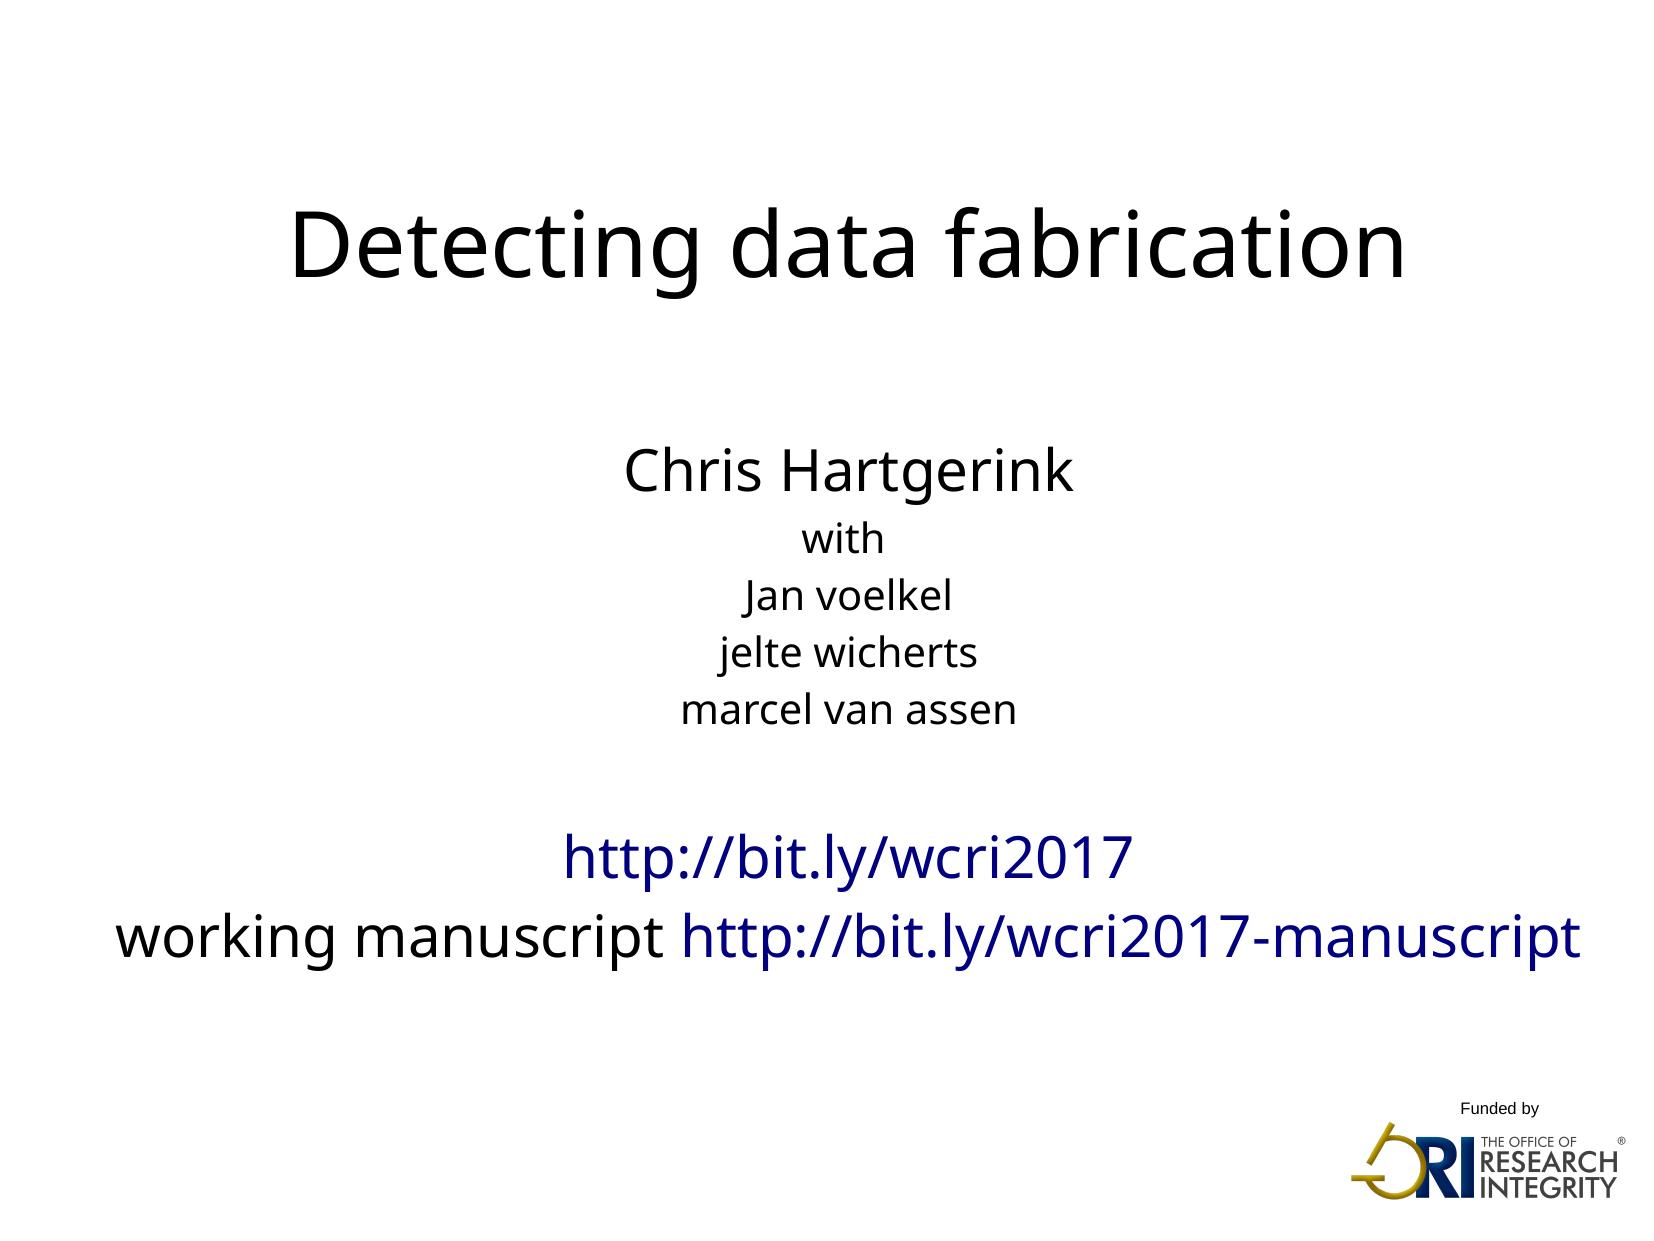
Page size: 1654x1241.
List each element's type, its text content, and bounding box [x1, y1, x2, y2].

picture [1341, 1109, 1636, 1216]
text_box Funded by [1380, 1091, 1621, 1126]
title Detecting data fabrication Chris Hartgerink with Jan voelkel jelte wicherts marcel van assen http://bit.ly/wcri2017 working manuscript http://bit.ly/wcri2017-manuscript [105, 195, 1594, 1039]
